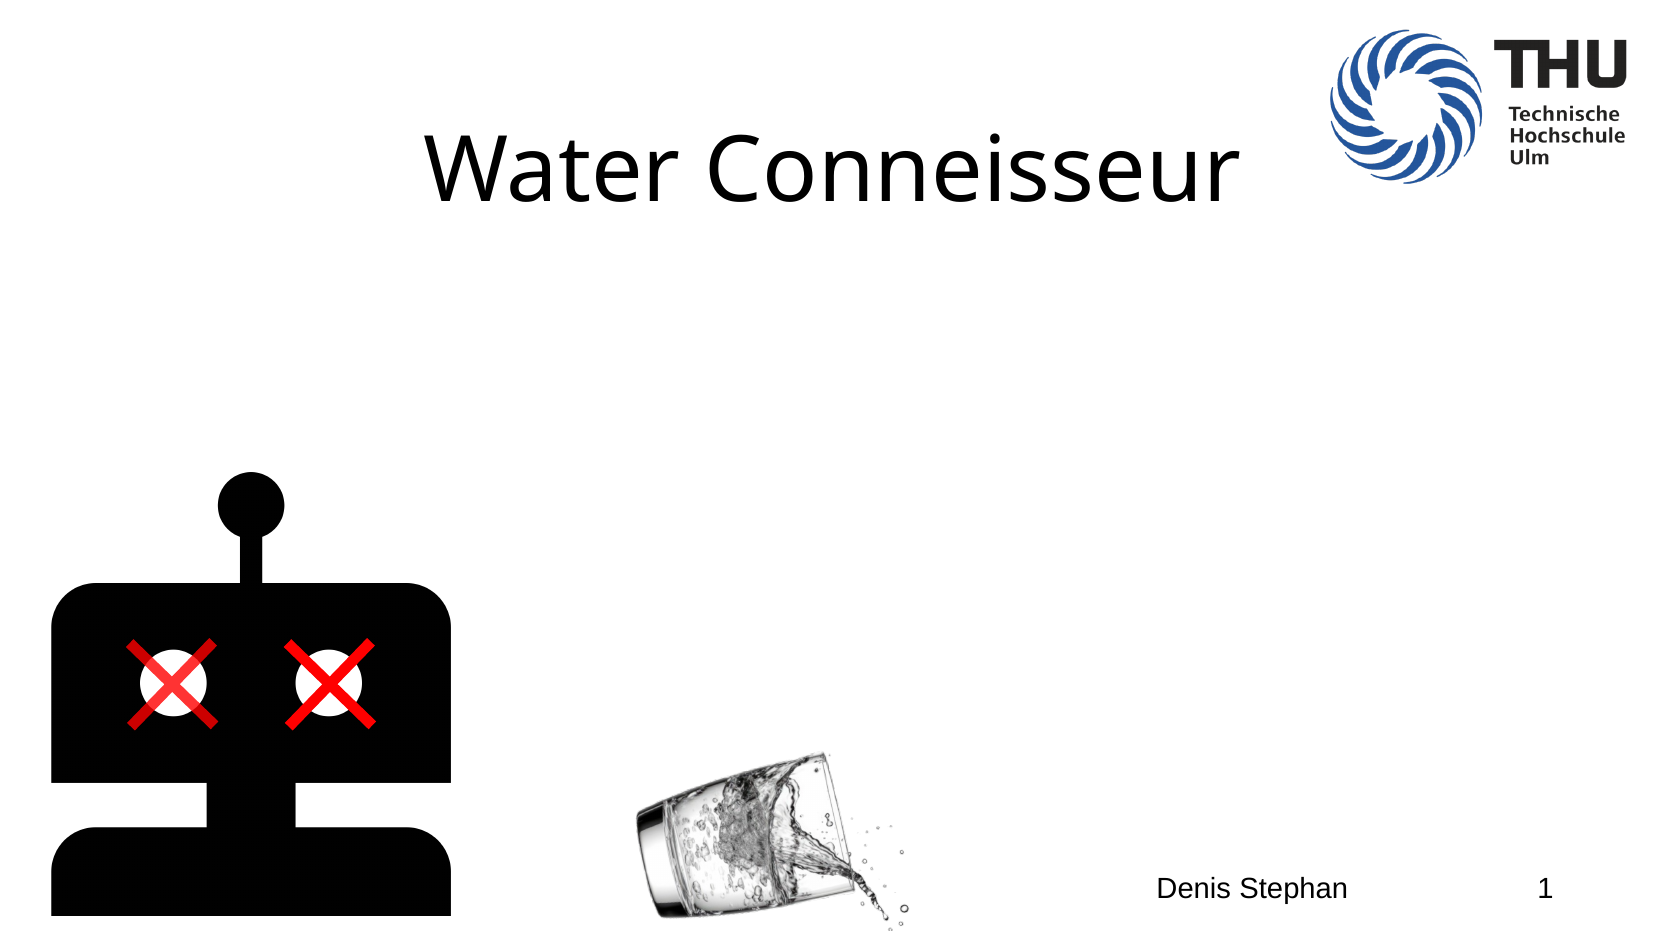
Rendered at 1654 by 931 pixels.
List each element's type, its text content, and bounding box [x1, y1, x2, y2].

text_box [283, 638, 377, 731]
picture [586, 630, 923, 931]
text_box Denis Stephan 1 [1045, 844, 1654, 931]
picture [29, 472, 473, 916]
picture [1282, 0, 1654, 231]
text_box [125, 638, 219, 731]
title Water Conneisseur [88, 88, 1577, 244]
